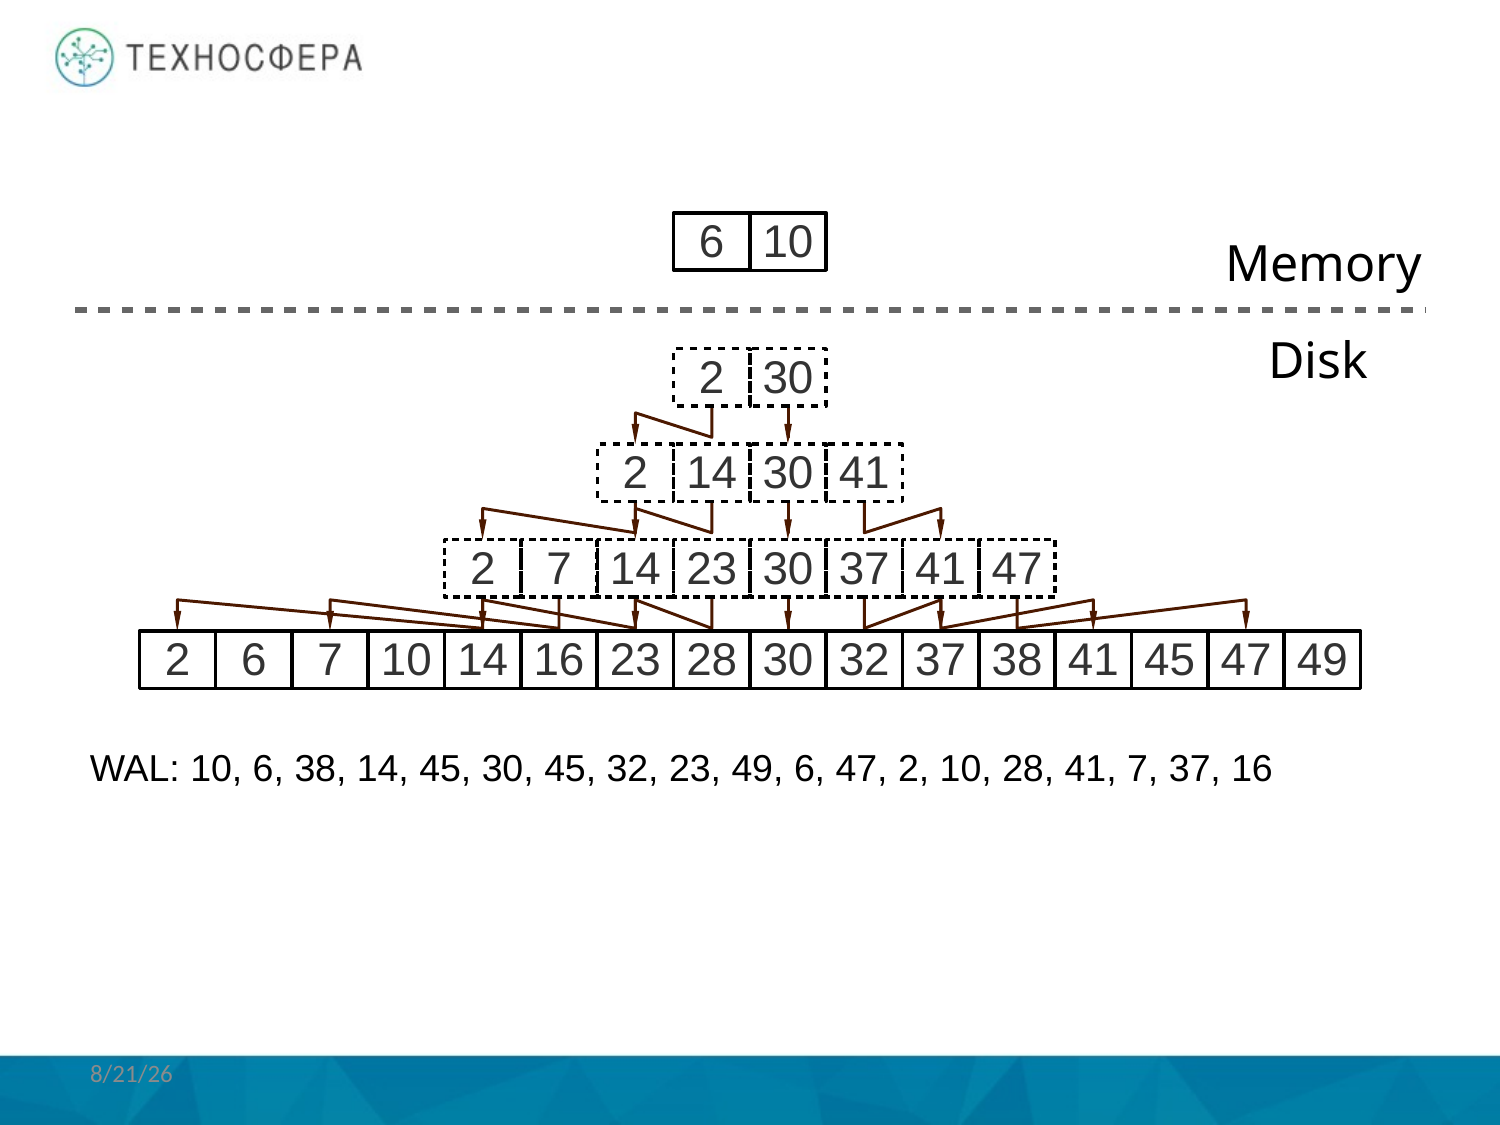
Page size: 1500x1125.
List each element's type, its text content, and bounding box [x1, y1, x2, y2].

text_box 2 [139, 631, 215, 689]
text_box 2 [673, 348, 749, 407]
text_box 2 [597, 444, 673, 502]
text_box 49 [1284, 631, 1361, 689]
text_box 41 [1055, 631, 1131, 689]
text_box 41 [902, 539, 978, 598]
text_box 30 [749, 539, 826, 598]
text_box WAL: 10, 6, 38, 14, 45, 30, 45, 32, 23, 49, 6, 47, 2, 10, 28, 41, 7, 37, 16 [75, 739, 1361, 797]
text_box 2 [444, 539, 520, 598]
text_box 37 [826, 539, 902, 598]
text_box 16 [520, 631, 597, 689]
text_box 37 [902, 631, 978, 689]
text_box 10 [368, 631, 444, 689]
text_box 7 [292, 631, 368, 689]
text_box 23 [673, 539, 749, 598]
text_box 47 [978, 539, 1056, 598]
text_box 38 [978, 631, 1055, 689]
text_box 41 [826, 444, 903, 502]
text_box Disk [1253, 317, 1391, 394]
text_box 23 [597, 631, 673, 689]
text_box 32 [826, 631, 902, 689]
text_box 14 [673, 444, 749, 502]
text_box 30 [749, 631, 826, 689]
text_box 10 [749, 212, 827, 271]
text_box 14 [597, 539, 673, 598]
picture [0, 0, 1500, 1057]
text_box 6 [215, 631, 292, 689]
text_box 7 [520, 539, 597, 598]
text_box 30 [749, 348, 827, 407]
text_box 28 [673, 631, 749, 689]
text_box 30 [749, 444, 826, 502]
text_box 14 [444, 631, 520, 689]
text_box 47 [1207, 631, 1284, 689]
text_box Memory [1210, 220, 1443, 297]
text_box 45 [1131, 631, 1207, 689]
text_box 6 [673, 212, 749, 271]
